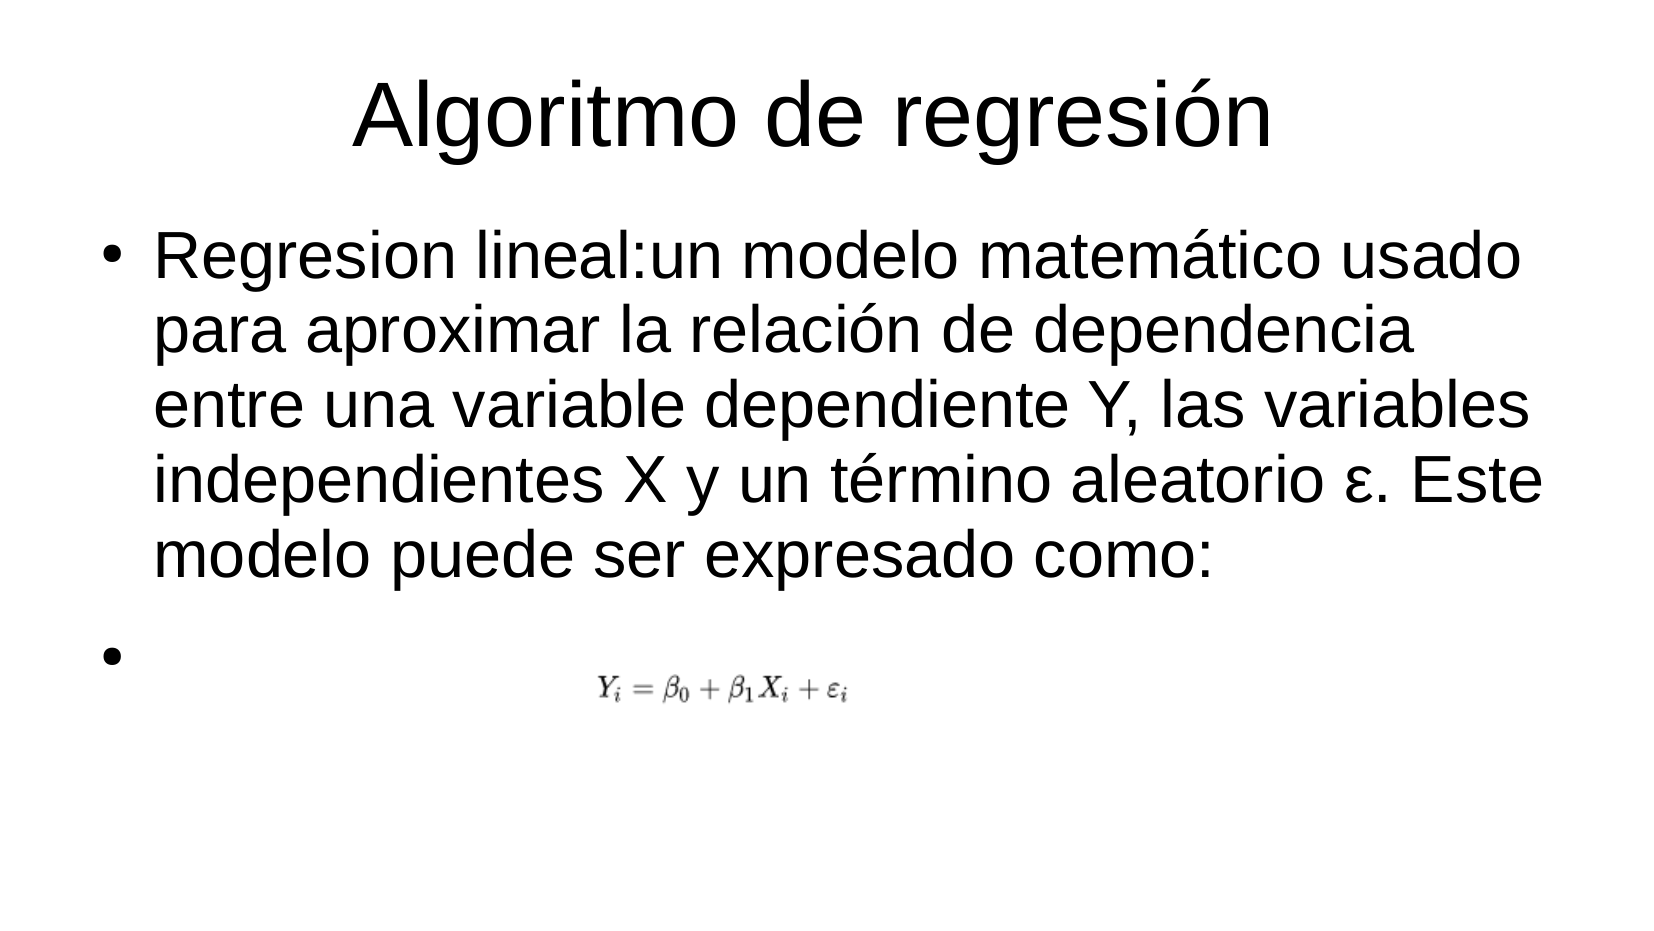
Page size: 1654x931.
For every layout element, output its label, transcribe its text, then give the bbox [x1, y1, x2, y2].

list Regresion lineal:un modelo matemático usado para aproximar la relación de dependencia entre una variable dependiente Y, las variables independientes X y un término aleatorio ε. Este modelo puede ser expresado como: [82, 217, 1571, 758]
title Algoritmo de regresión [82, 37, 1571, 193]
picture [597, 673, 851, 706]
